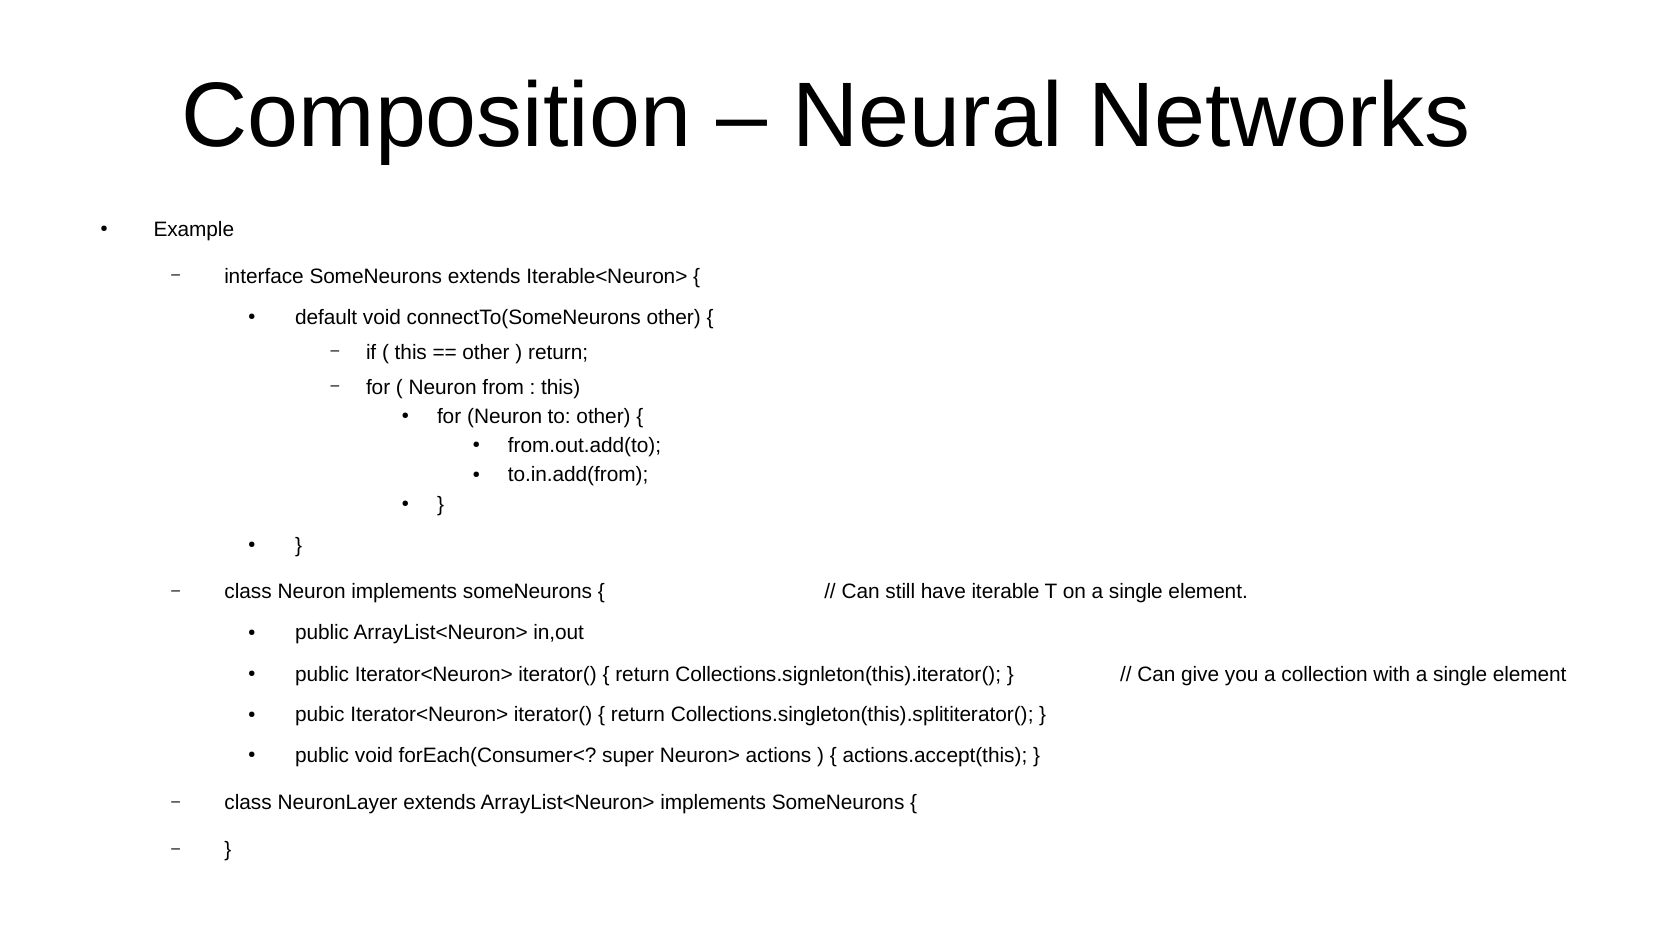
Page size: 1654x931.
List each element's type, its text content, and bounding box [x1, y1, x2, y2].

list Example interface SomeNeurons extends Iterable<Neuron> { default void connectTo(SomeNeurons other) { if ( this == other ) return; for ( Neuron from : this) for (Neuron to: other) { from.out.add(to); to.in.add(from); } } class Neuron implements someNeurons { // Can still have iterable T on a single element. public ArrayList<Neuron> in,out public Iterator<Neuron> iterator() { return Collections.signleton(this).iterator(); } // Can give you a collection with a single element pubic Iterator<Neuron> iterator() { return Collections.singleton(this).splititerator(); } public void forEach(Consumer<? super Neuron> actions ) { actions.accept(this); } class NeuronLayer extends ArrayList<Neuron> implements SomeNeurons { } [82, 217, 1621, 916]
title Composition – Neural Networks [82, 37, 1571, 193]
